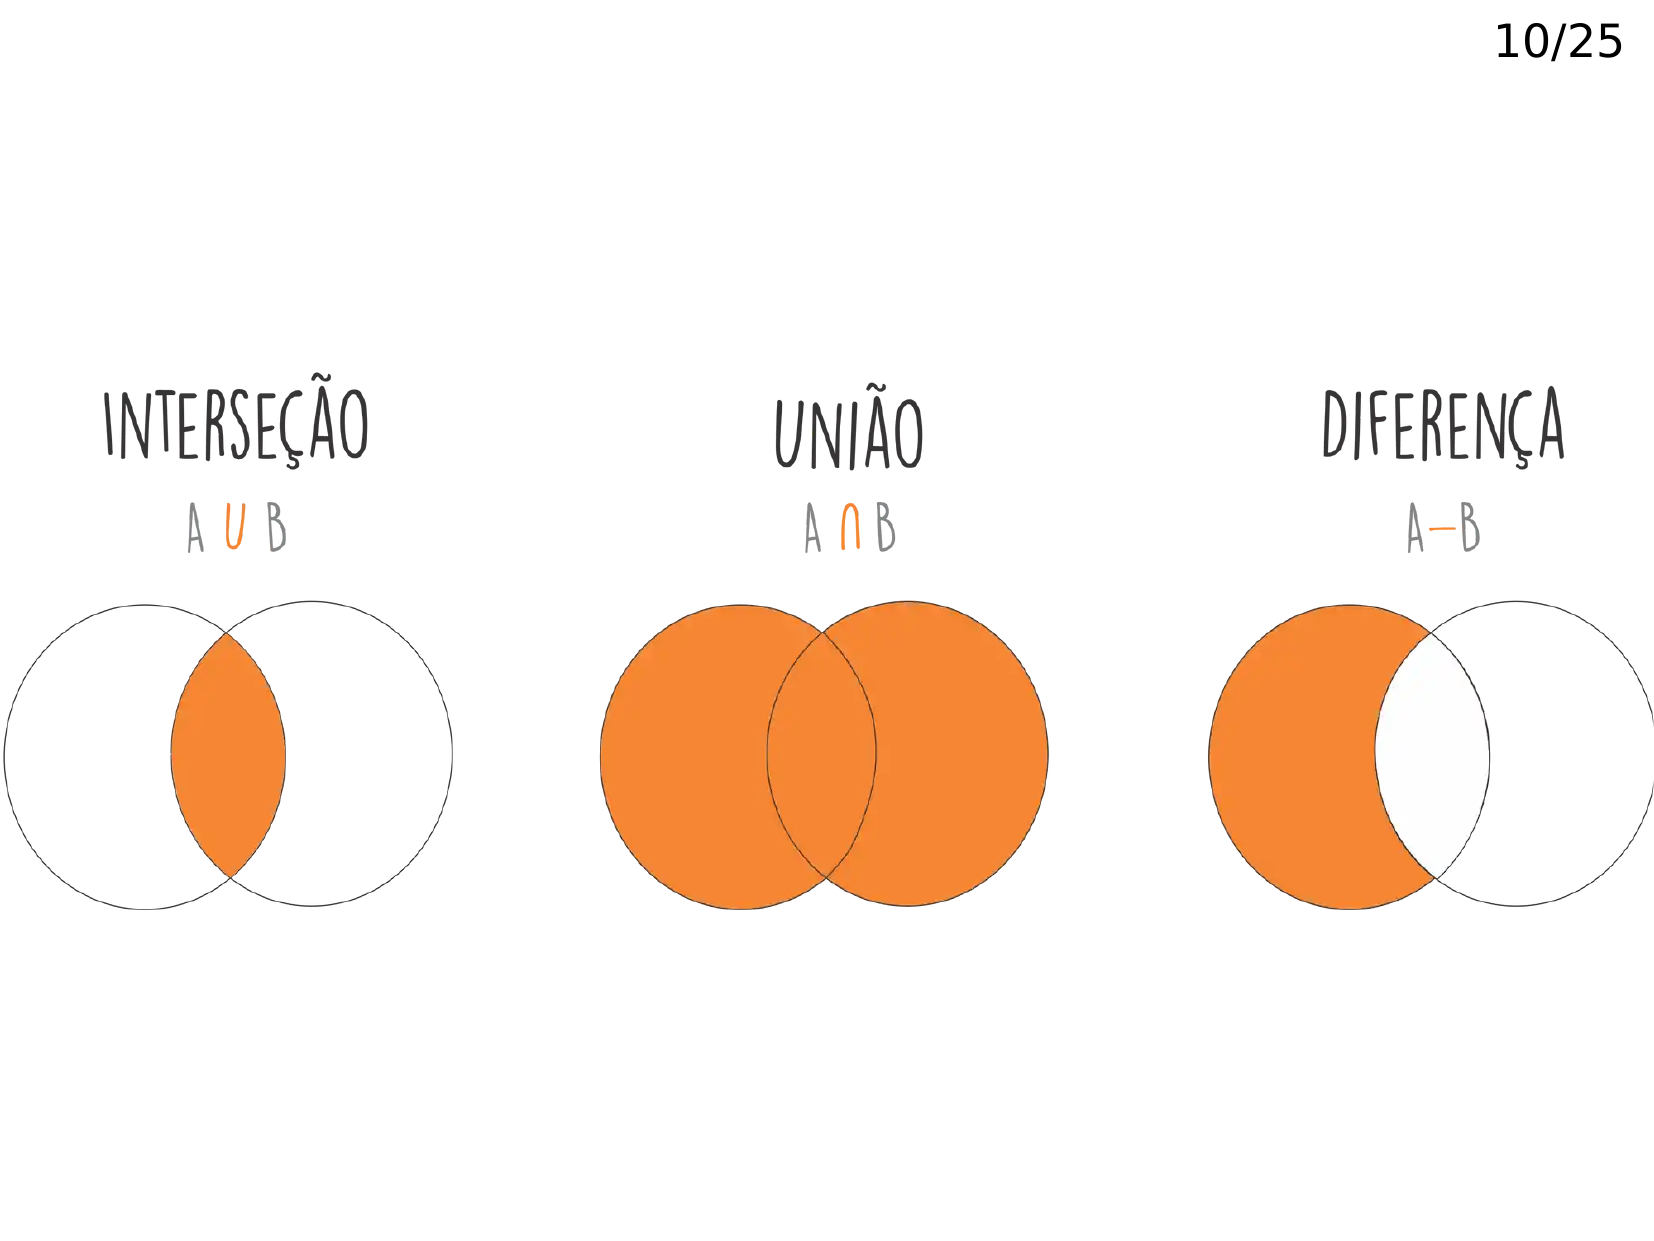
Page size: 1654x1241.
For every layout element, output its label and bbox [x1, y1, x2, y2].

picture [3, 372, 1654, 910]
